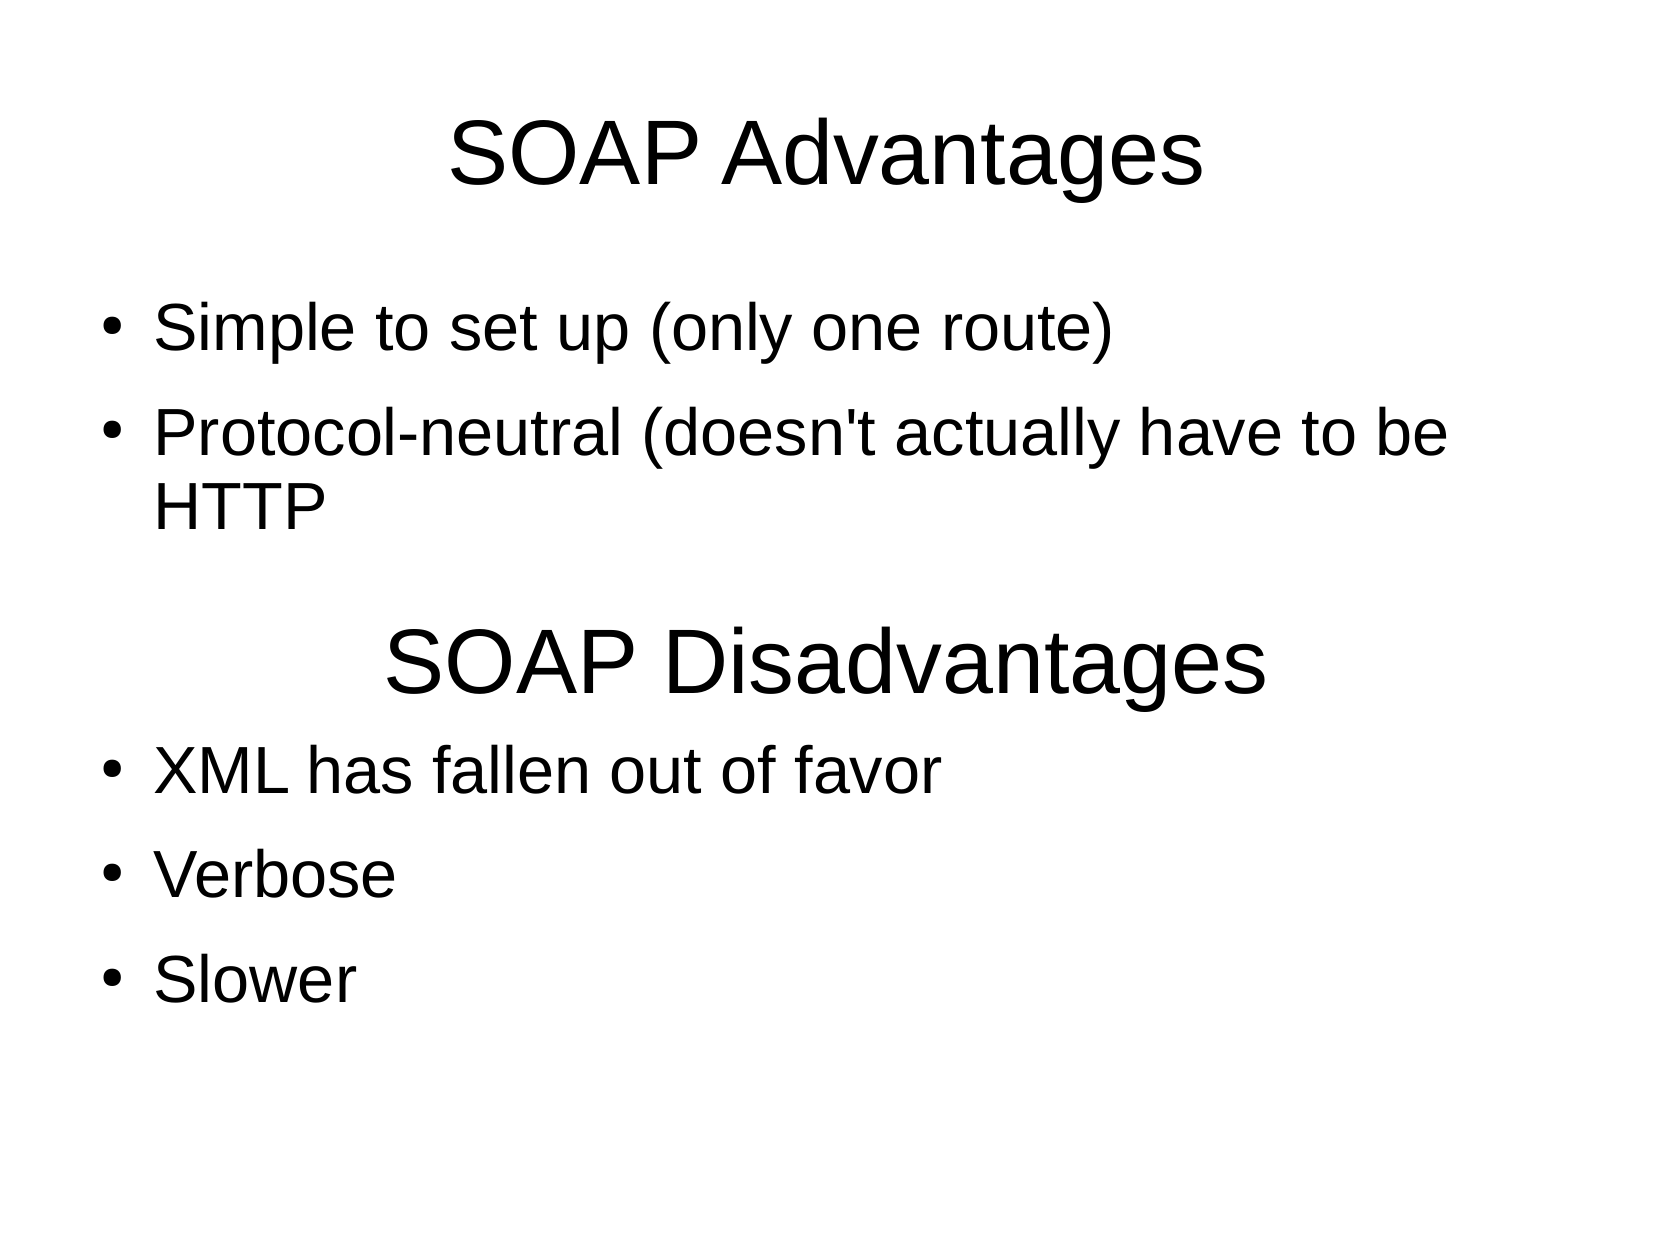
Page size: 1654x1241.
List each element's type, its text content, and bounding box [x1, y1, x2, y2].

title SOAP Advantages [82, 49, 1571, 257]
list Simple to set up (only one route) Protocol-neutral (doesn't actually have to be HTTP [82, 290, 1571, 557]
list XML has fallen out of favor Verbose Slower [82, 733, 1571, 1028]
title SOAP Disadvantages [82, 557, 1571, 733]
